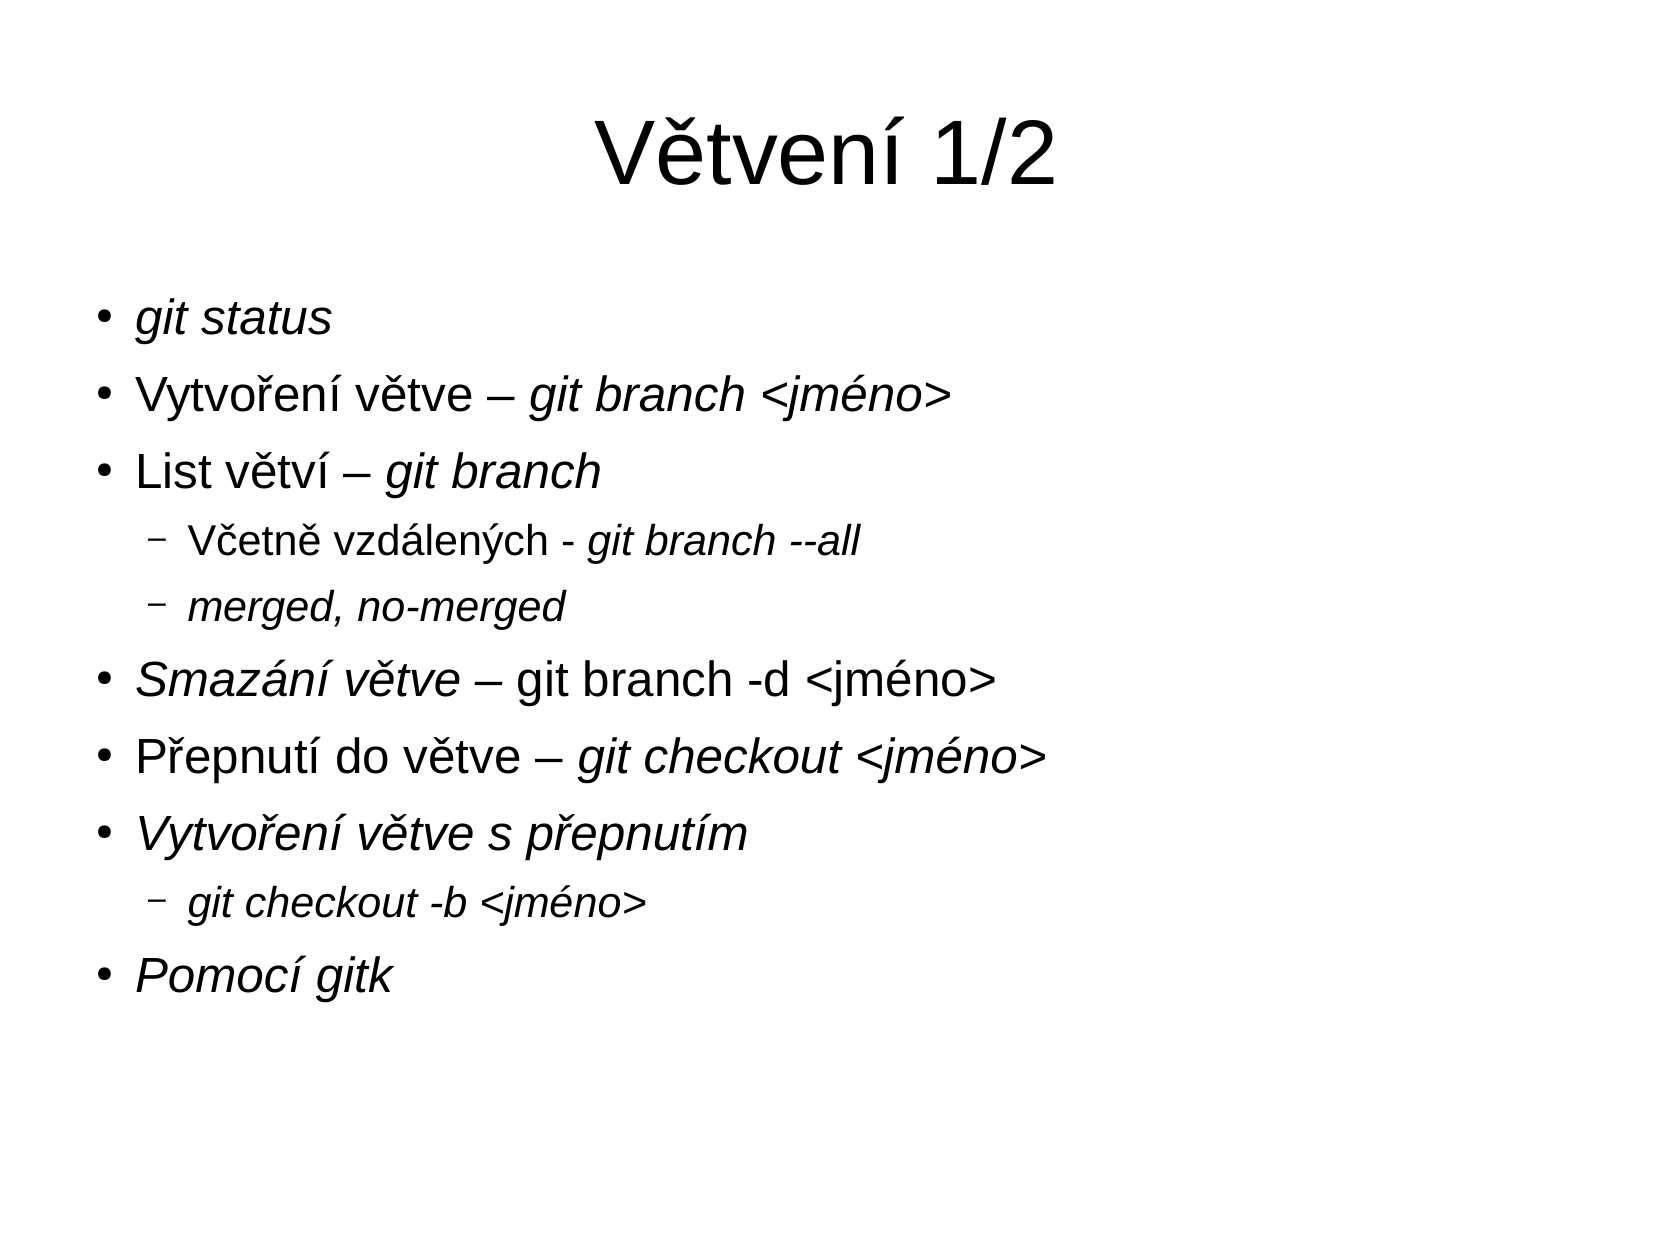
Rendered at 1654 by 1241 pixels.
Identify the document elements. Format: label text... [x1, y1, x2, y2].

list git status Vytvoření větve – git branch <jméno> List větví – git branch Včetně vzdálených - git branch --all merged, no-merged Smazání větve – git branch -d <jméno> Přepnutí do větve – git checkout <jméno> Vytvoření větve s přepnutím git checkout -b <jméno> Pomocí gitk [82, 290, 1571, 1010]
title Větvení 1/2 [82, 49, 1571, 257]
